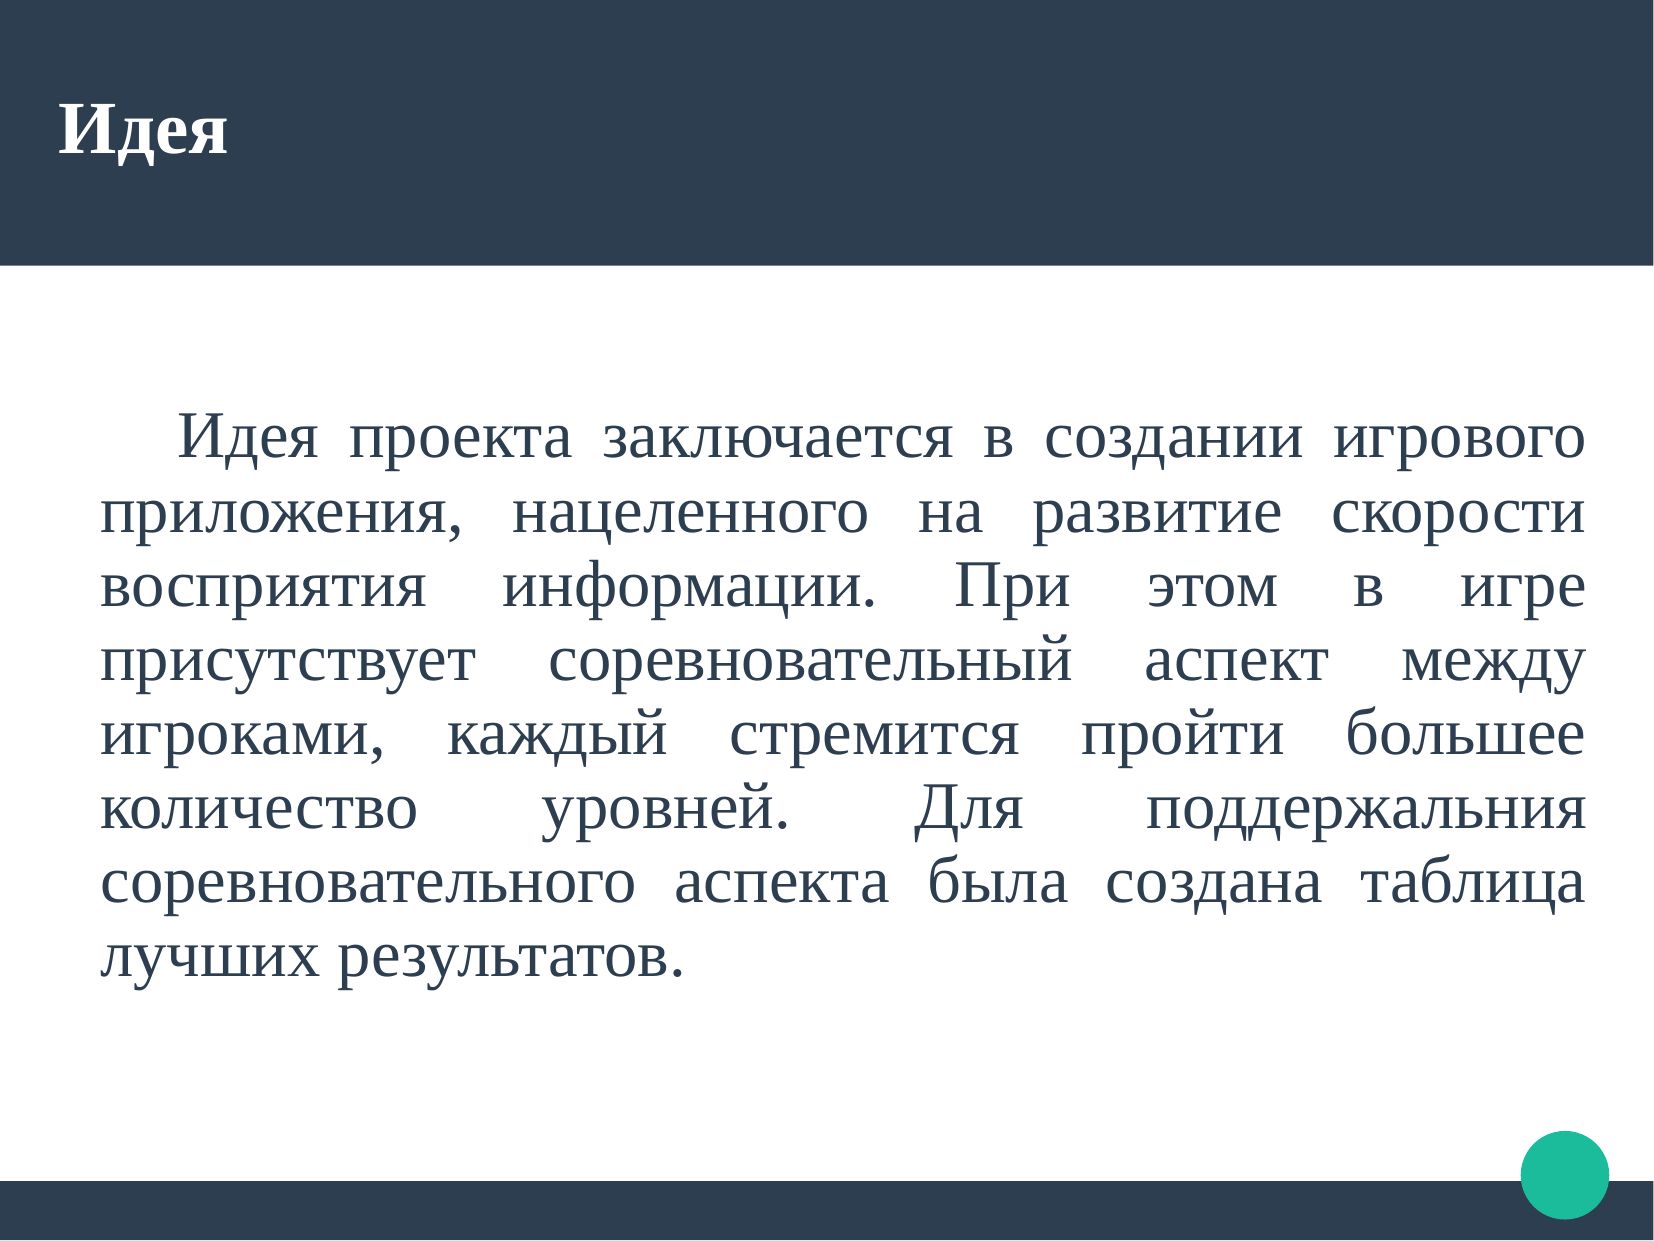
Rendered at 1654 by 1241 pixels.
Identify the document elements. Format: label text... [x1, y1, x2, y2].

subtitle Идея проекта заключается в создании игрового приложения, нацеленного на развитие скорости восприятия информации. При этом в игре присутствует соревновательный аспект между игроками, каждый стремится пройти большее количество уровней. Для поддержальния соревновательного аспекта была создана таблица лучших результатов. [100, 279, 1589, 1111]
title Идея [59, 49, 1595, 207]
